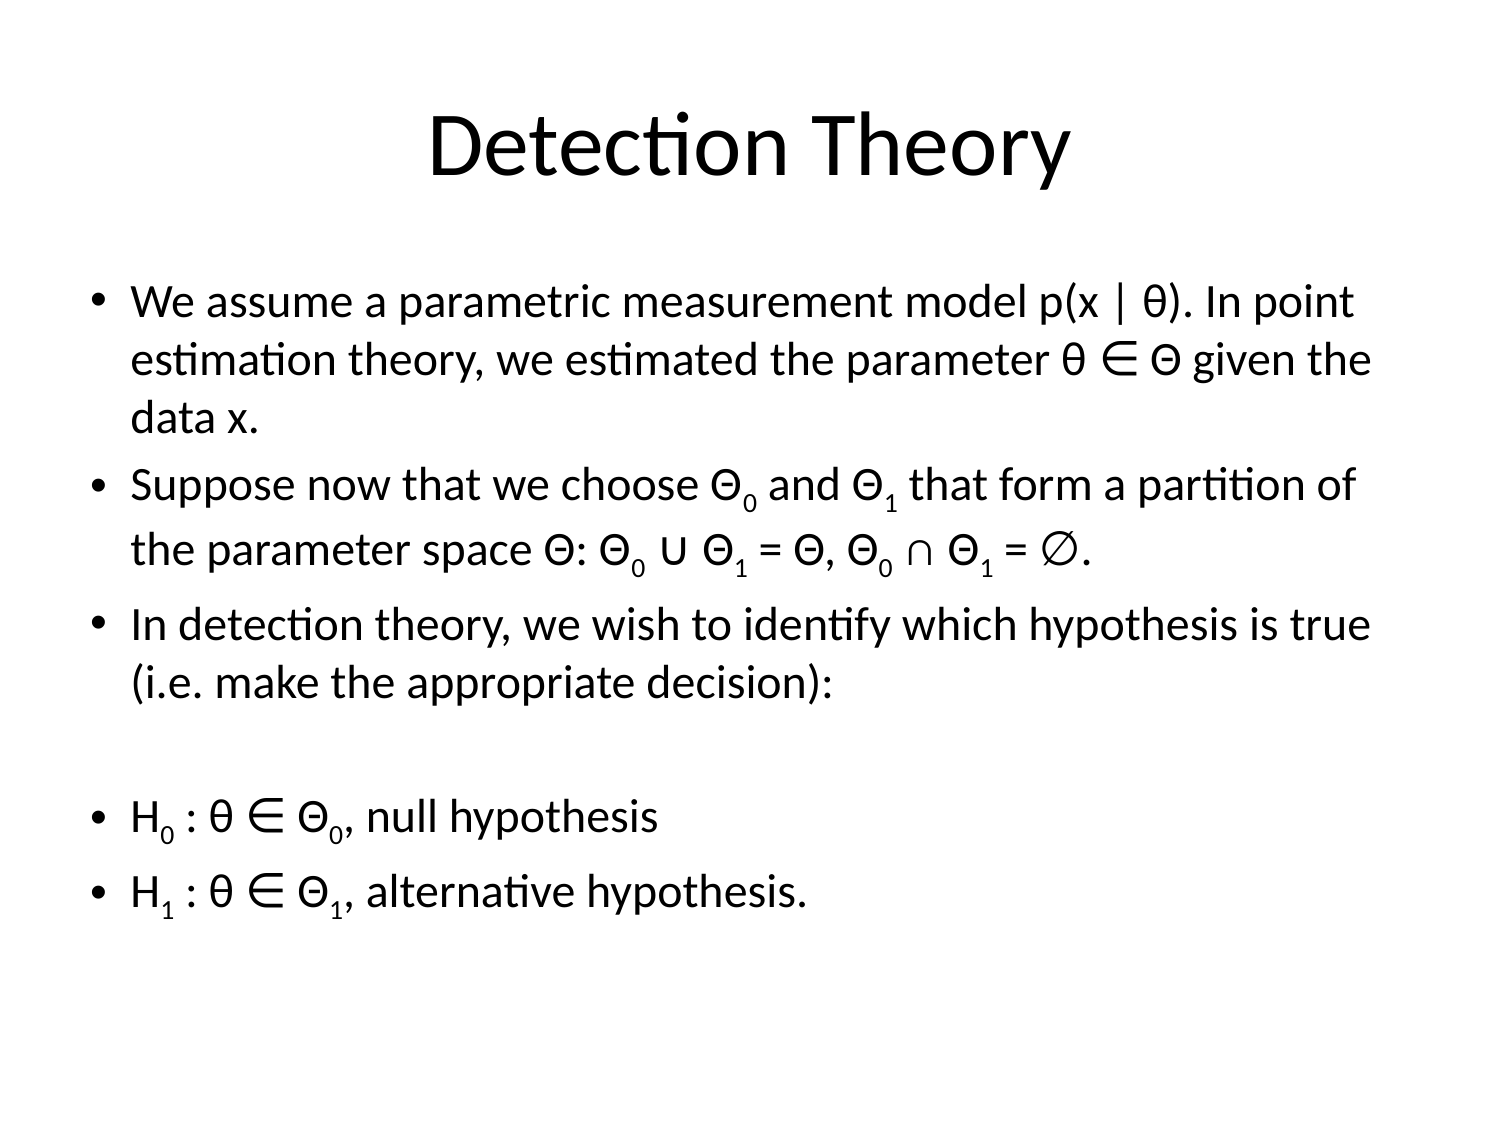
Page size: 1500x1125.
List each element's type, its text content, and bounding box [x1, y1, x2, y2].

list We assume a parametric measurement model p(x | θ). In point estimation theory, we estimated the parameter θ ∈ Θ given the data x. Suppose now that we choose Θ0 and Θ1 that form a partition of the parameter space Θ: Θ0 ∪ Θ1 = Θ, Θ0 ∩ Θ1 = ∅. In detection theory, we wish to identify which hypothesis is true (i.e. make the appropriate decision): H0 : θ ∈ Θ0, null hypothesis H1 : θ ∈ Θ1, alternative hypothesis. [75, 262, 1425, 1005]
title Detection Theory [75, 45, 1425, 233]
